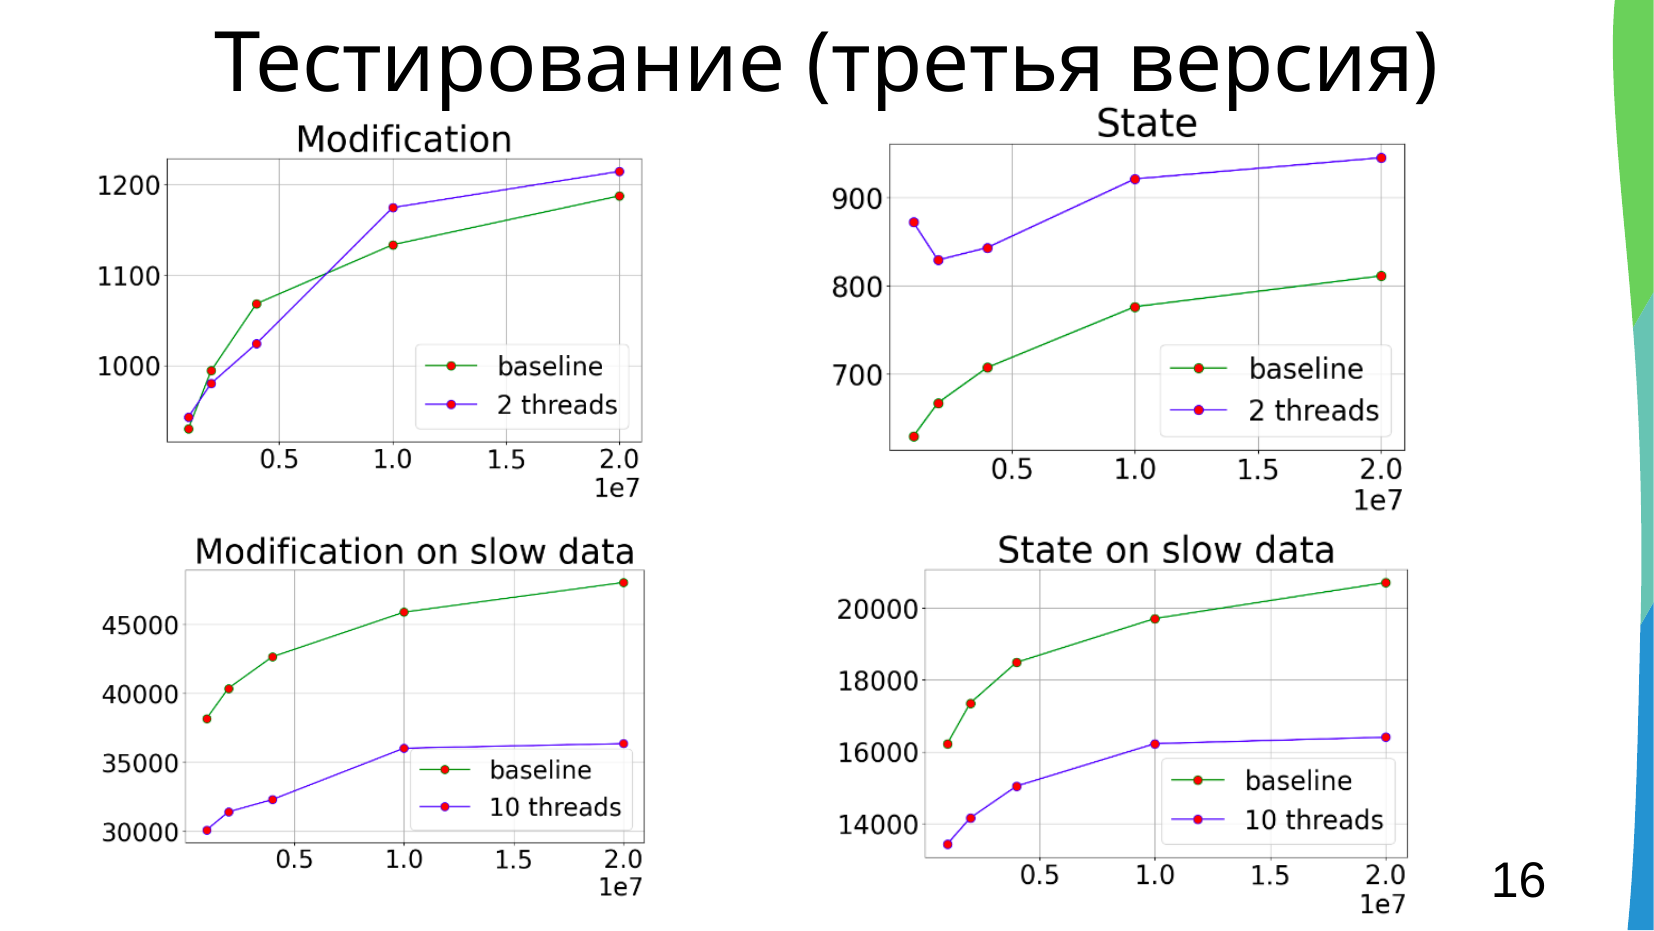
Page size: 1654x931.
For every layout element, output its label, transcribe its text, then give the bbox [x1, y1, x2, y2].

title Тестирование (третья версия) [0, 0, 1654, 119]
picture [88, 529, 650, 904]
picture [826, 525, 1417, 920]
picture [797, 119, 1420, 514]
picture [59, 119, 650, 511]
text_box <number> [1476, 845, 1654, 916]
